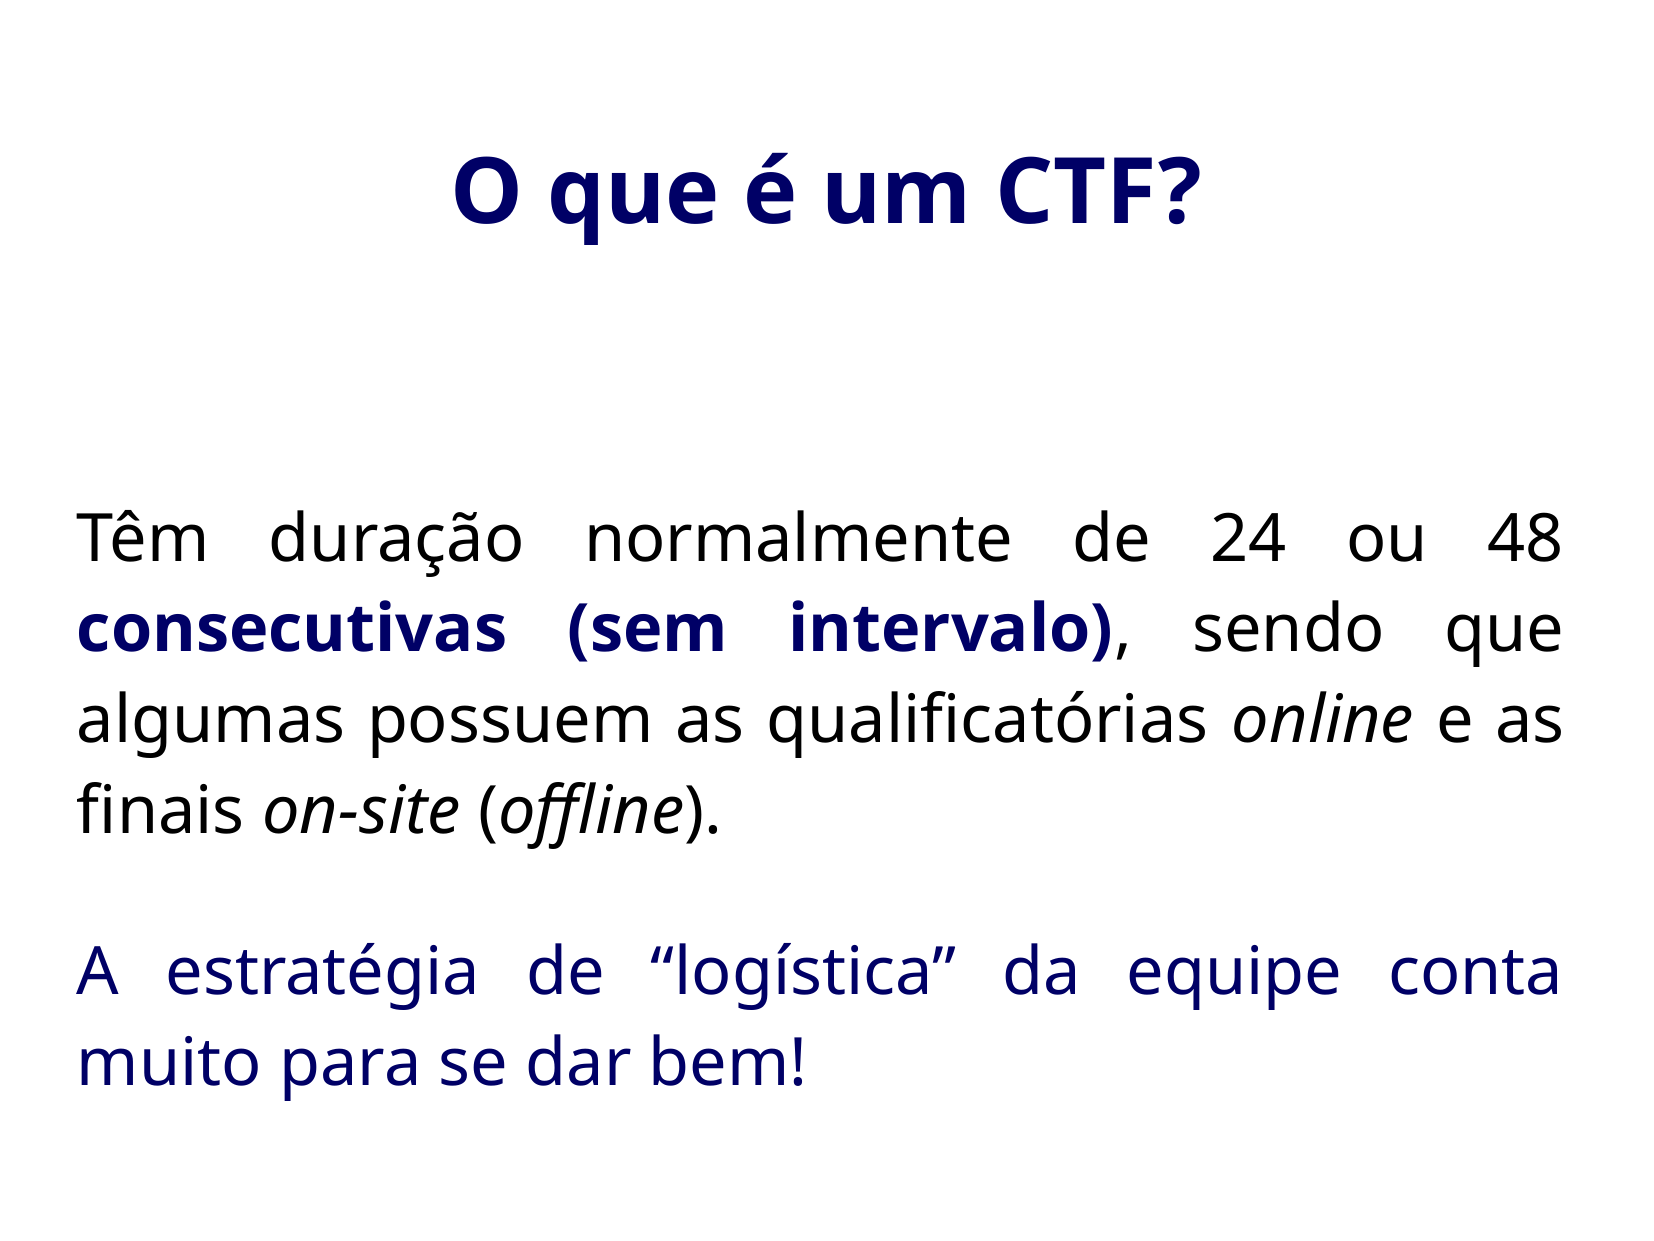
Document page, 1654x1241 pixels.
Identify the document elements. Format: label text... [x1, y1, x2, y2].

title O que é um CTF? [82, 84, 1571, 292]
subtitle Têm duração normalmente de 24 ou 48 consecutivas (sem intervalo), sendo que algumas possuem as qualificatórias online e as finais on-site (offline). A estratégia de “logística” da equipe conta muito para se dar bem! [76, 350, 1565, 1241]
